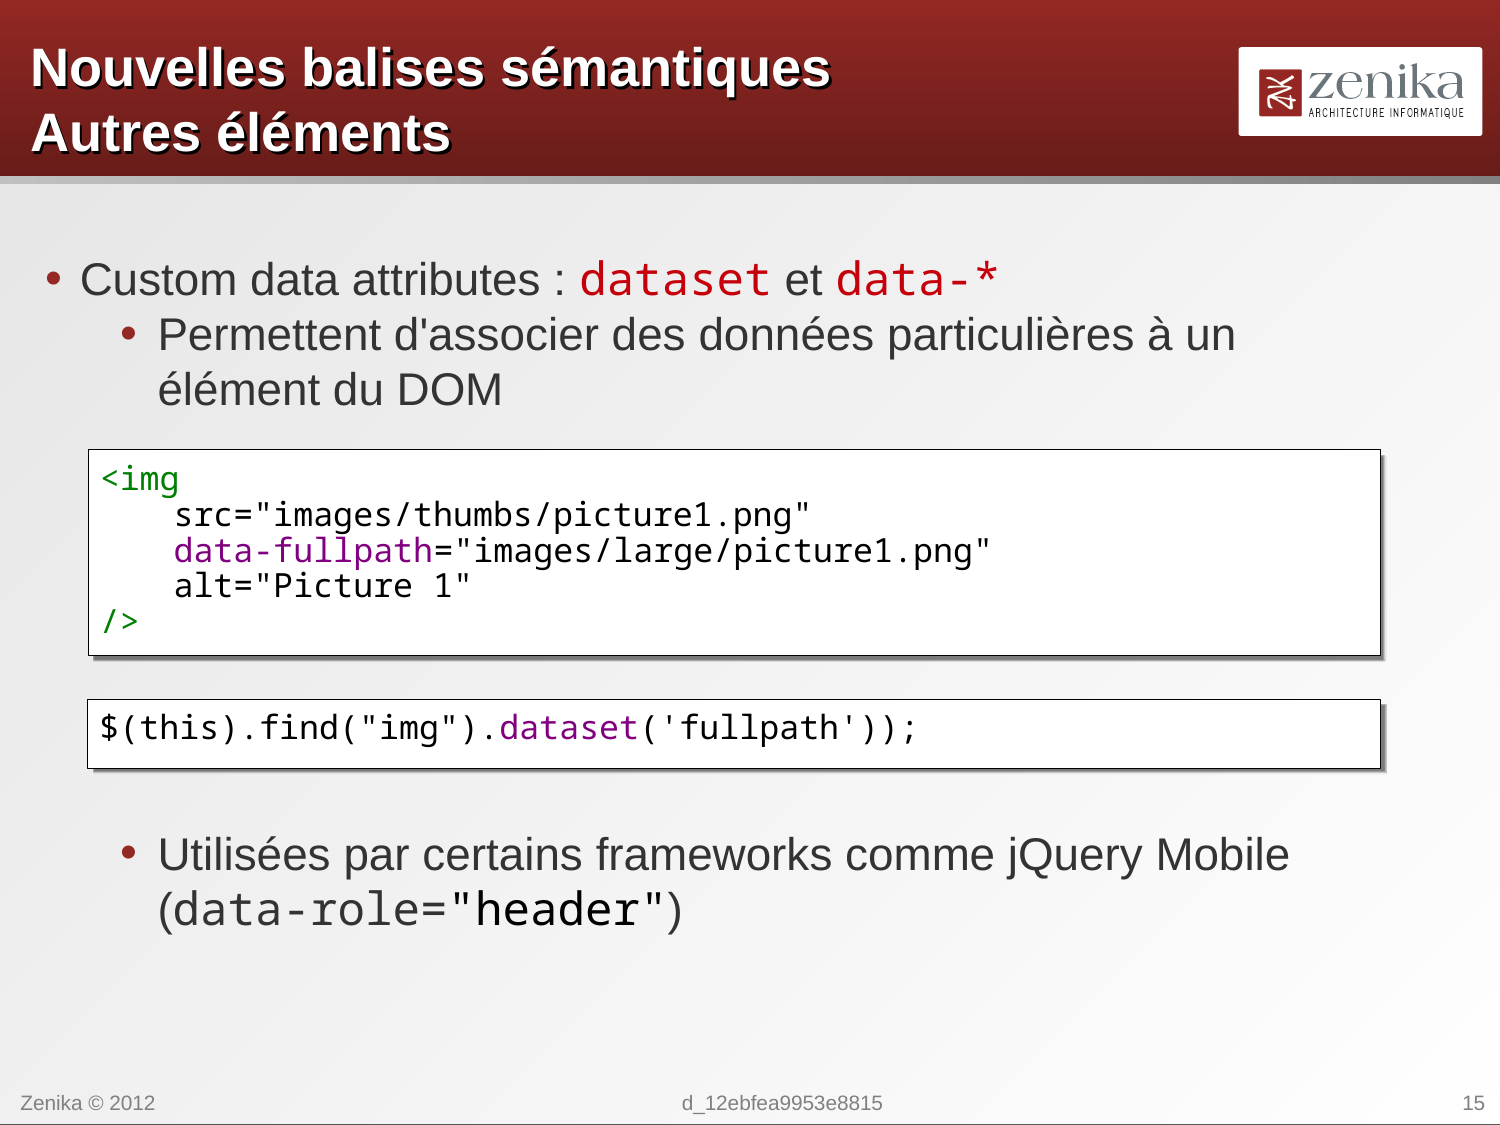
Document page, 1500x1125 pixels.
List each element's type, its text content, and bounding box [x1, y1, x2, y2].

title Nouvelles balises sémantiques Autres éléments [30, 15, 1155, 180]
picture [1257, 58, 1464, 125]
text_box $(this).find("img").dataset('fullpath')); [87, 699, 1381, 769]
list Custom data attributes : dataset et data-* Permettent d'associer des données particulières à un élément du DOM Utilisées par certains frameworks comme jQuery Mobile (data-role="header") [45, 249, 1385, 1079]
text_box <img src="images/thumbs/picture1.png" data-fullpath="images/large/picture1.png" alt="Picture 1" /> [88, 449, 1381, 656]
